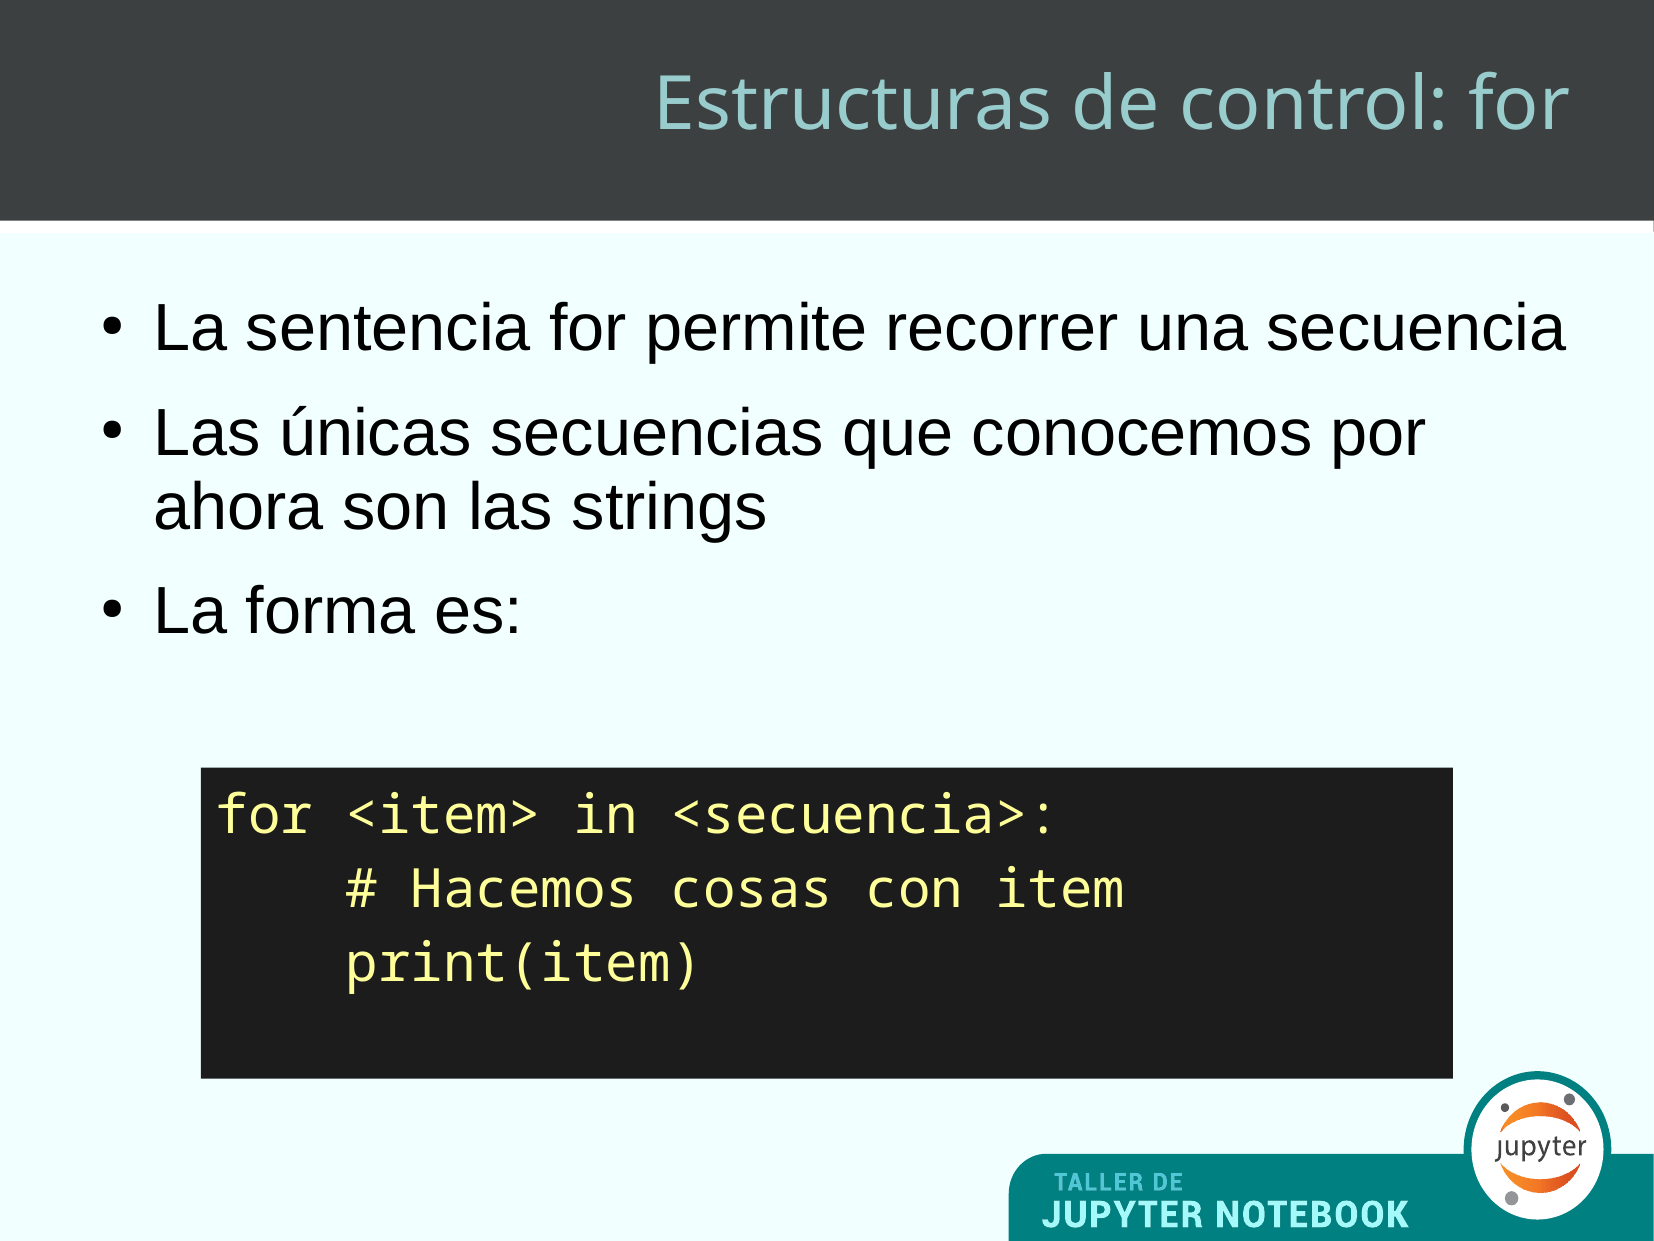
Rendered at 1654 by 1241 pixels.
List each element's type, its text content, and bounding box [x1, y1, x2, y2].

text_box for <item> in <secuencia>: # Hacemos cosas con item print(item) [200, 767, 1453, 1037]
list La sentencia for permite recorrer una secuencia Las únicas secuencias que conocemos por ahora son las strings La forma es: [82, 290, 1571, 1010]
title Estructuras de control: for [82, 49, 1571, 257]
